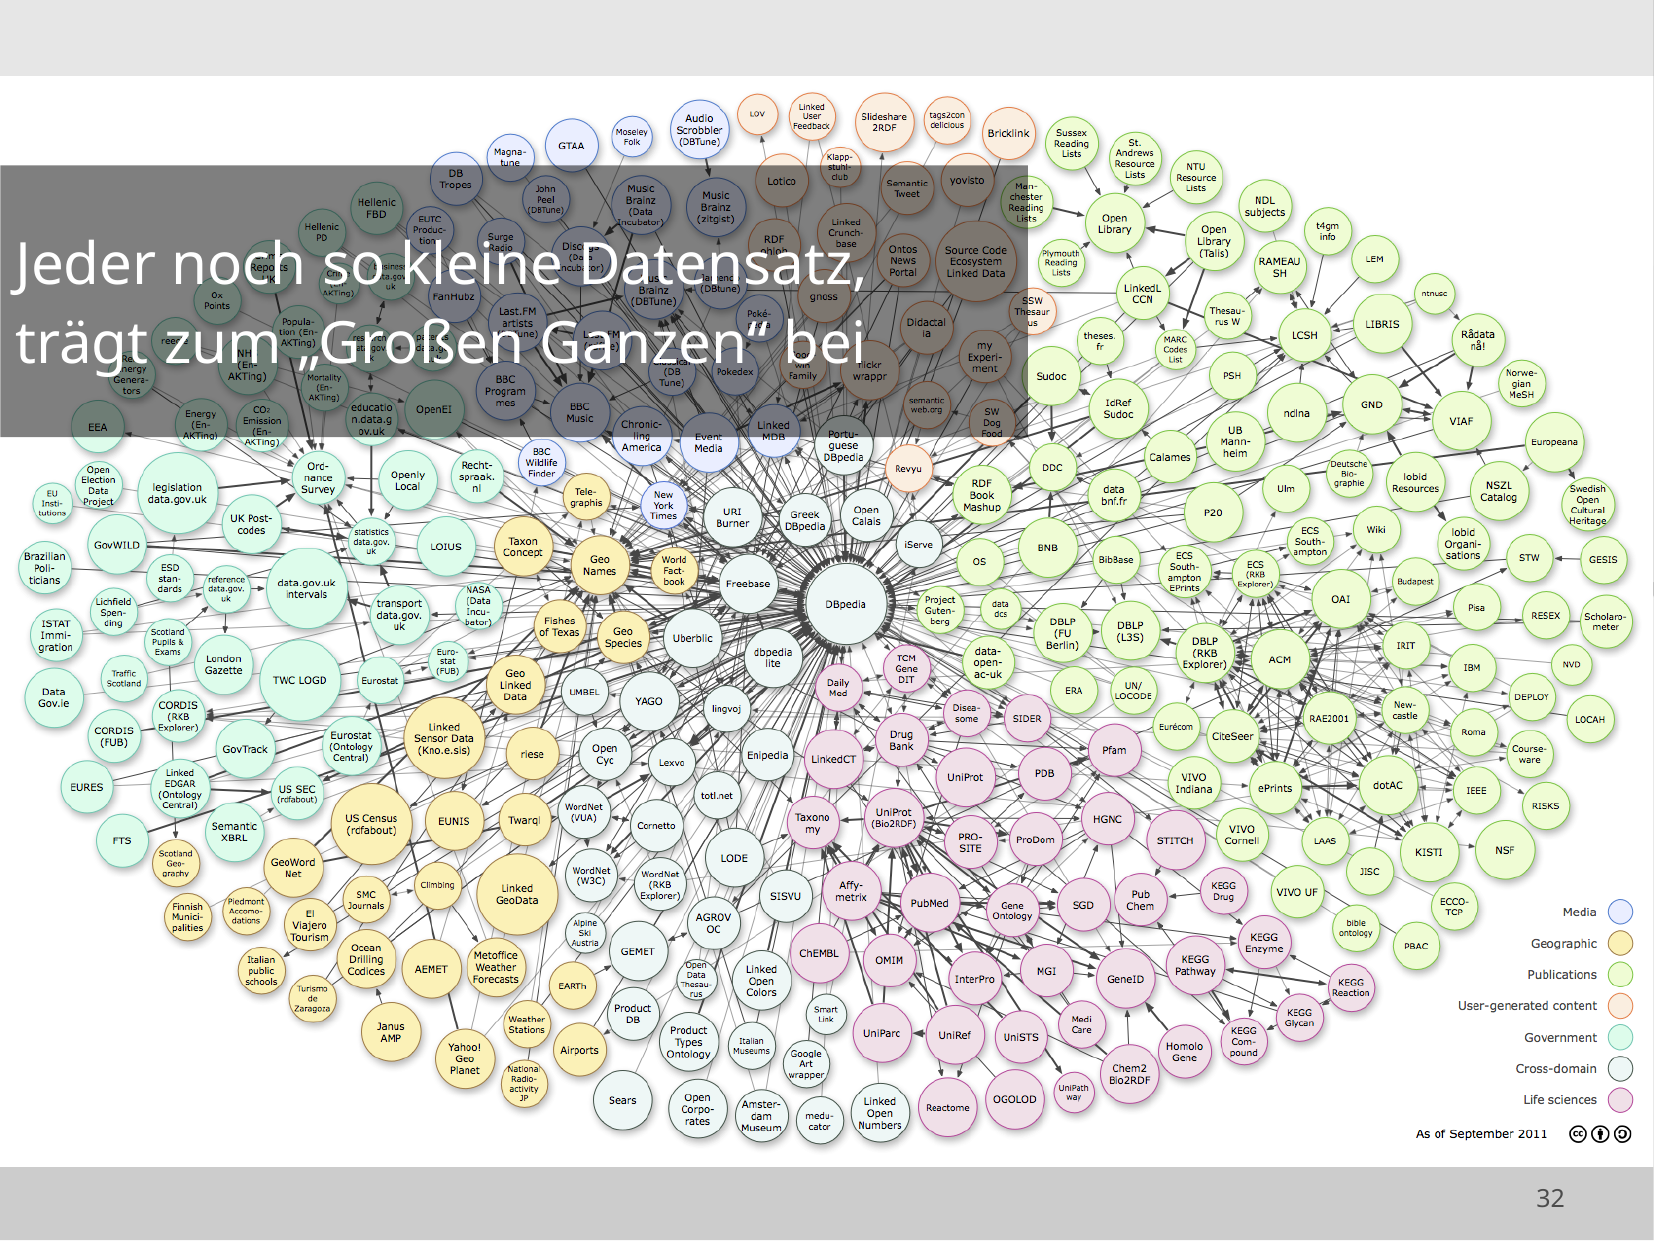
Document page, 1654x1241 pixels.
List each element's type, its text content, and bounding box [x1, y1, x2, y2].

text_box Jeder noch so kleine Datensatz, trägt zum „Großen Ganzen“ bei [0, 165, 1028, 438]
picture [0, 76, 1654, 1167]
